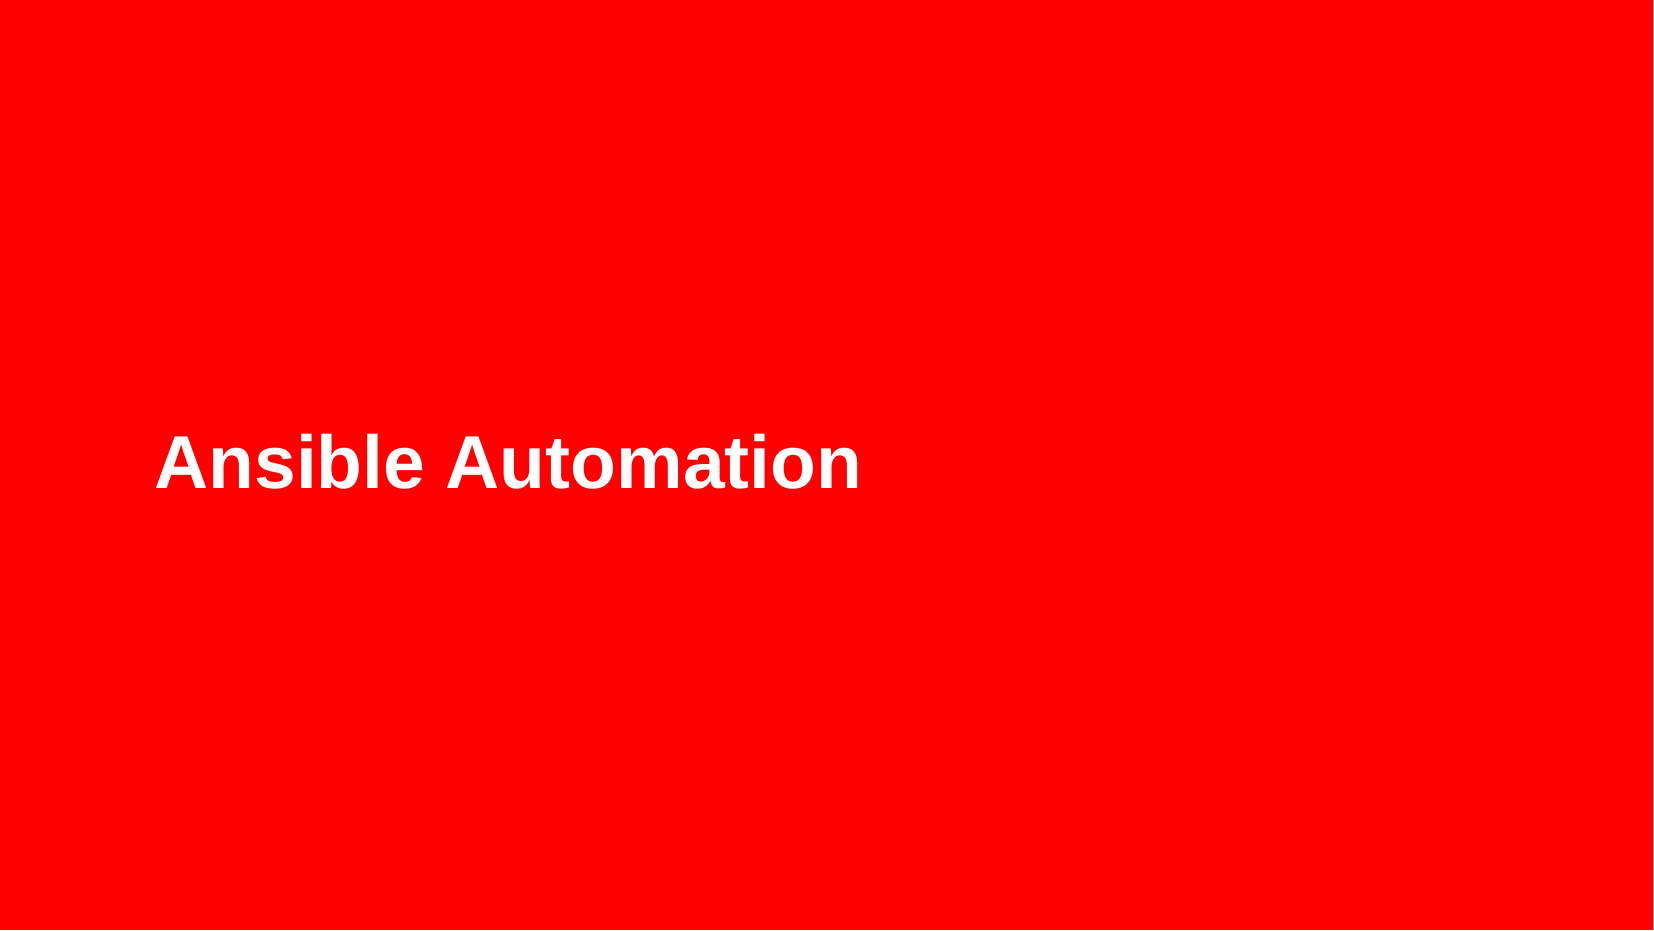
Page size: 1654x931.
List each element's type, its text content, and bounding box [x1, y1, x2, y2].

text_box [0, 0, 1654, 931]
text_box Ansible Automation [154, 420, 1059, 521]
